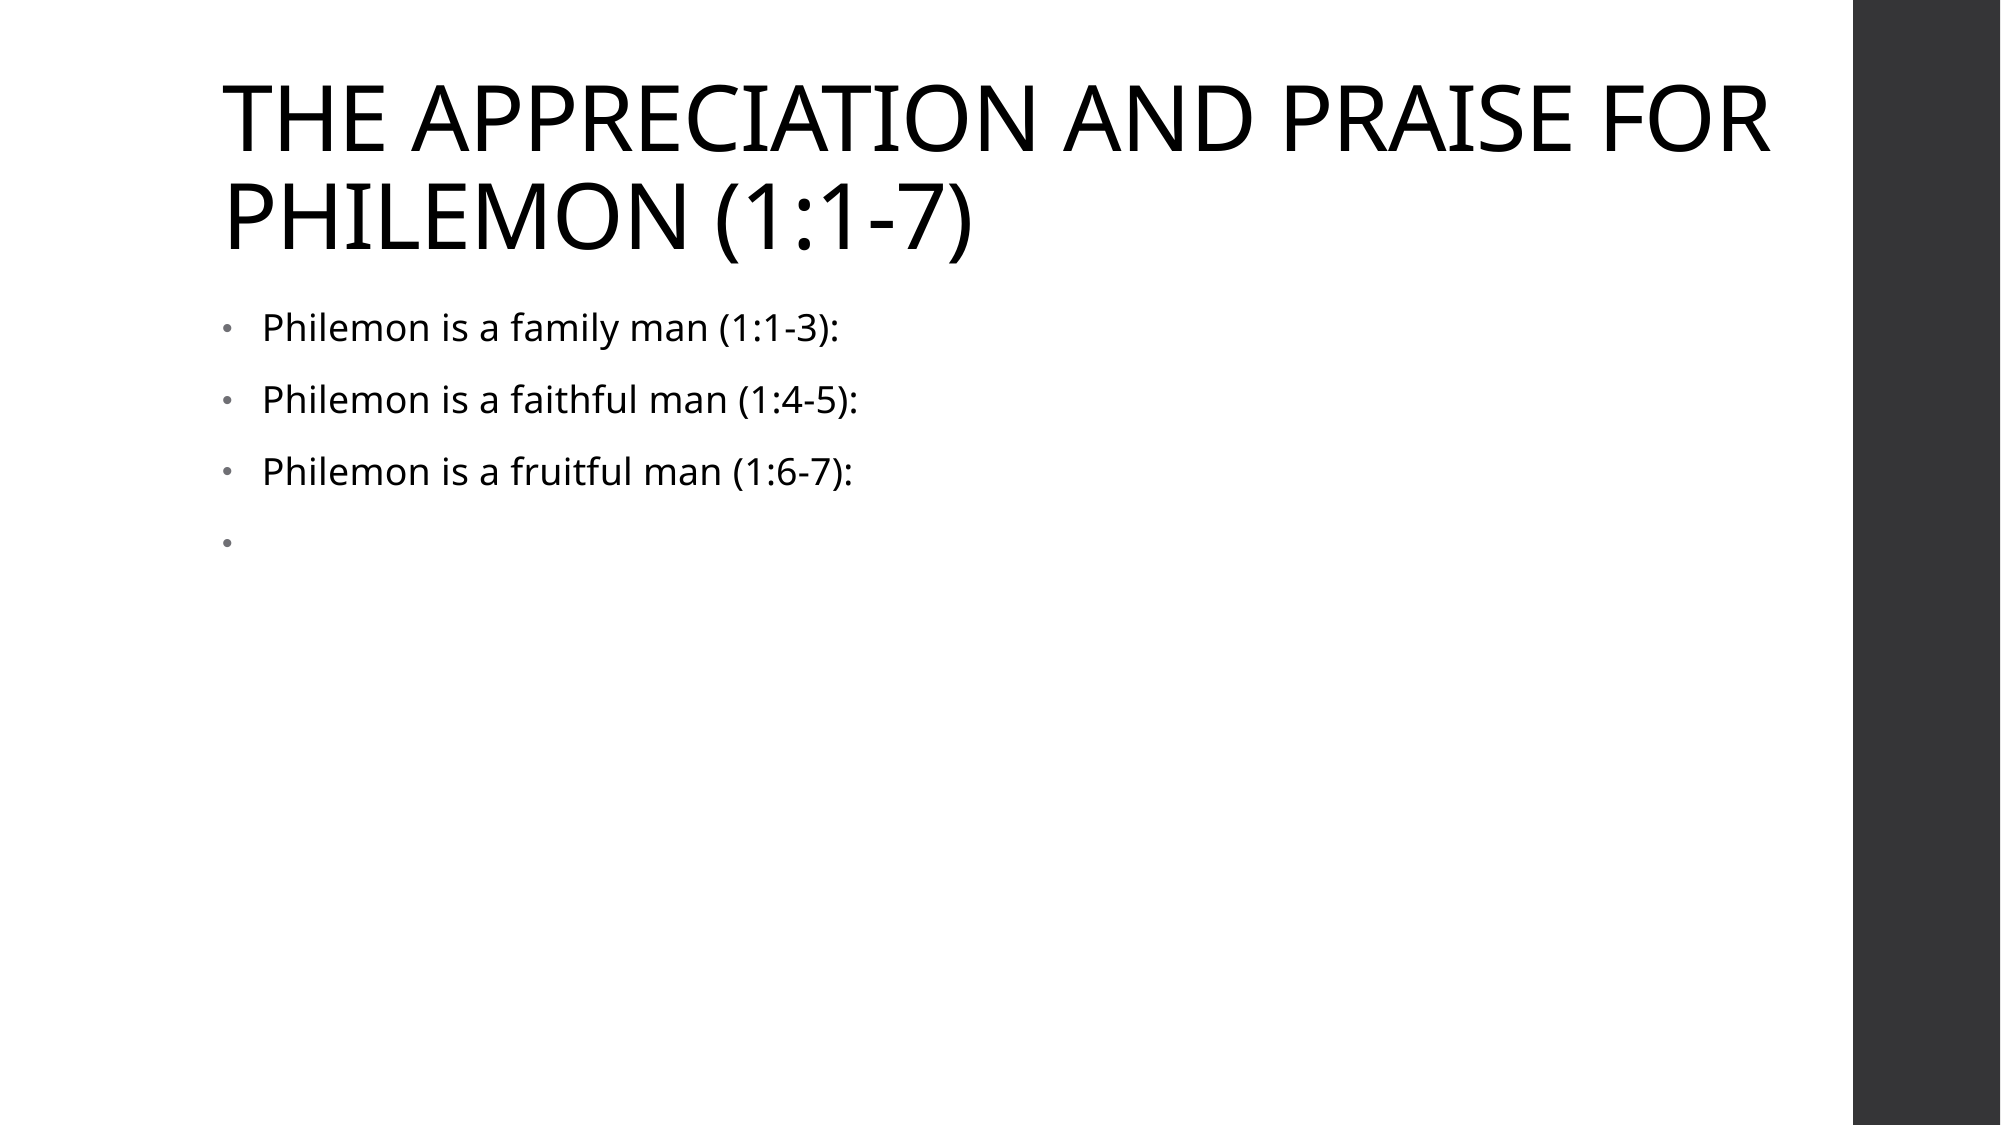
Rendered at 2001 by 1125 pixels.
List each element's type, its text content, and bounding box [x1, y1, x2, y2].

list Philemon is a family man (1:1-3): Philemon is a faithful man (1:4-5): Philemon is a fruitful man (1:6-7): [206, 299, 1617, 1014]
title THE APPRECIATION AND PRAISE FOR PHILEMON (1:1-7) [206, 60, 1797, 278]
